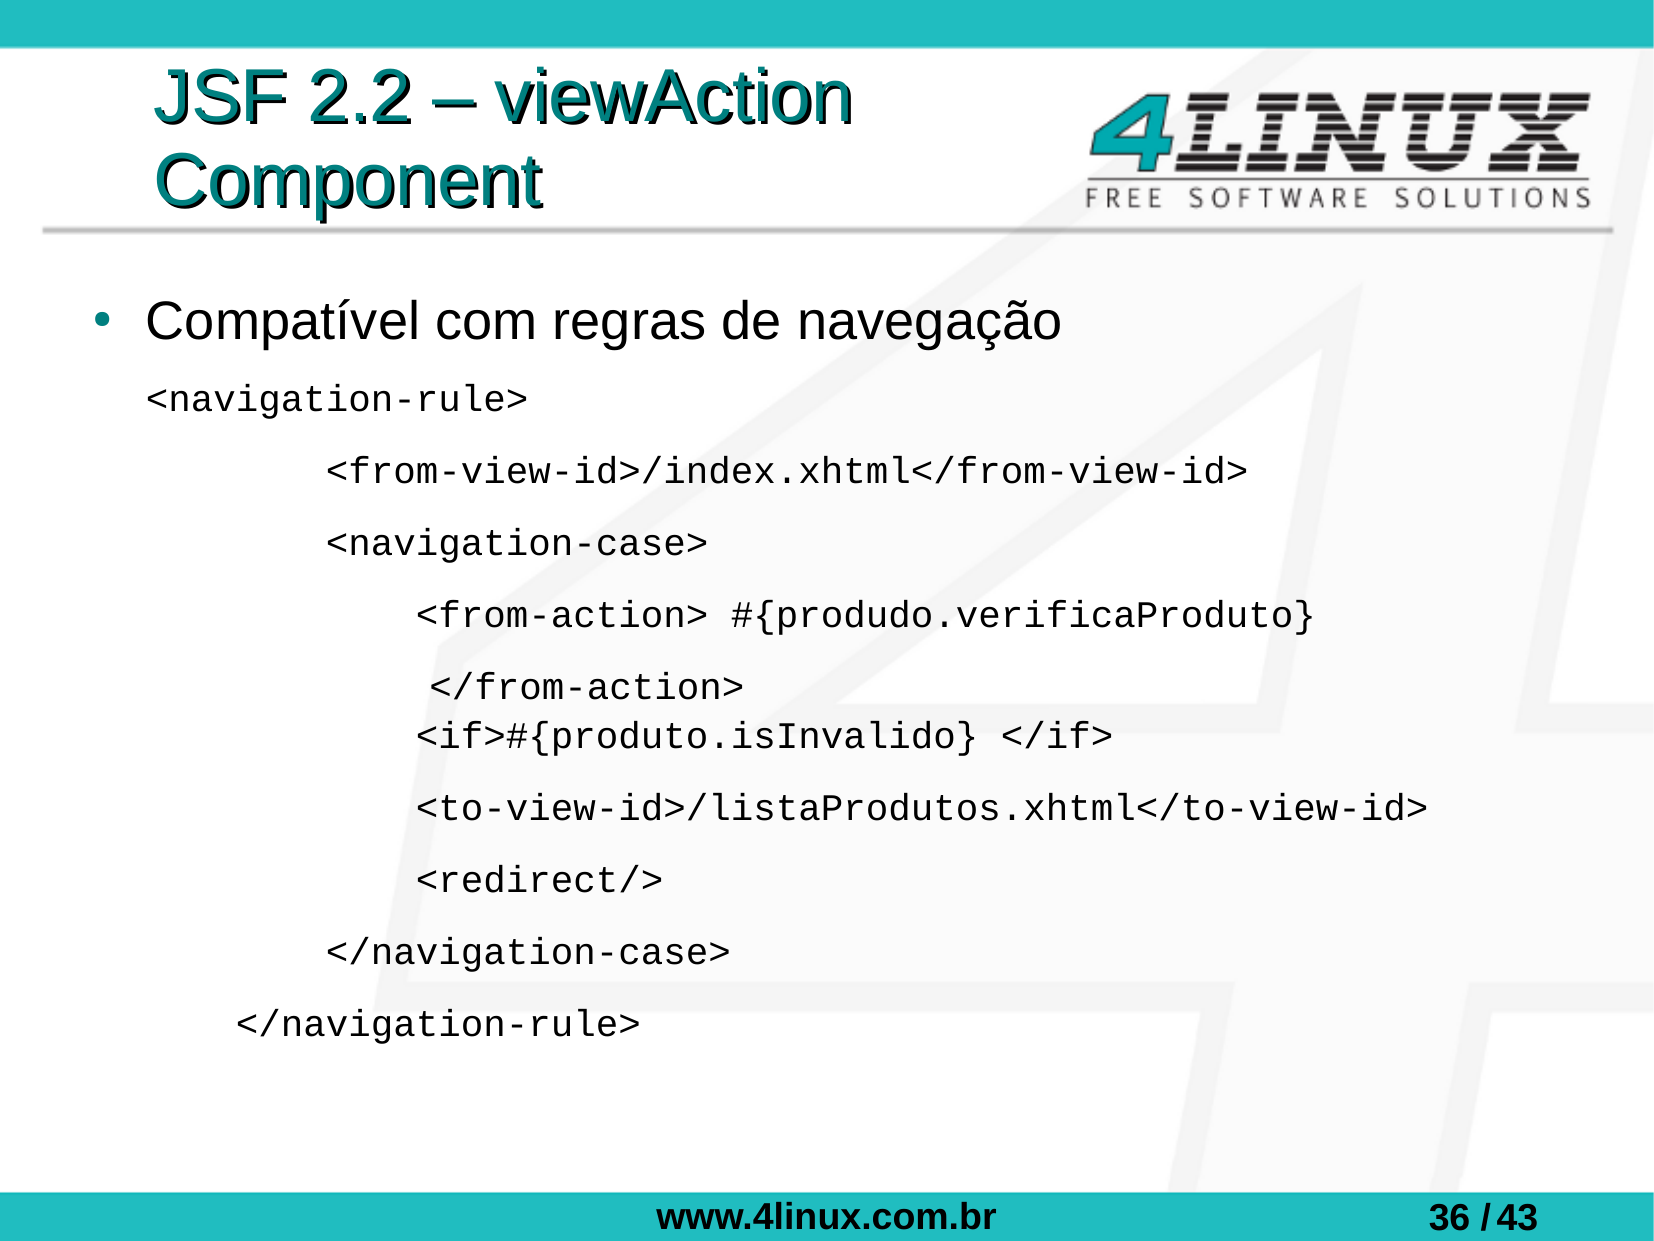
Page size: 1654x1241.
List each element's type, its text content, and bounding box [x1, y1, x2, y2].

list Compatível com regras de navegação <navigation-rule> <from-view-id>/index.xhtml</from-view-id> <navigation-case> <from-action> #{produdo.verificaProduto} </from-action> <if>#{produto.isInvalido} </if> <to-view-id>/listaProdutos.xhtml</to-view-id> <redirect/> </navigation-case> </navigation-rule> [75, 290, 1564, 1163]
title JSF 2.2 – viewAction Component [82, 49, 1051, 226]
picture [0, 0, 1654, 1241]
